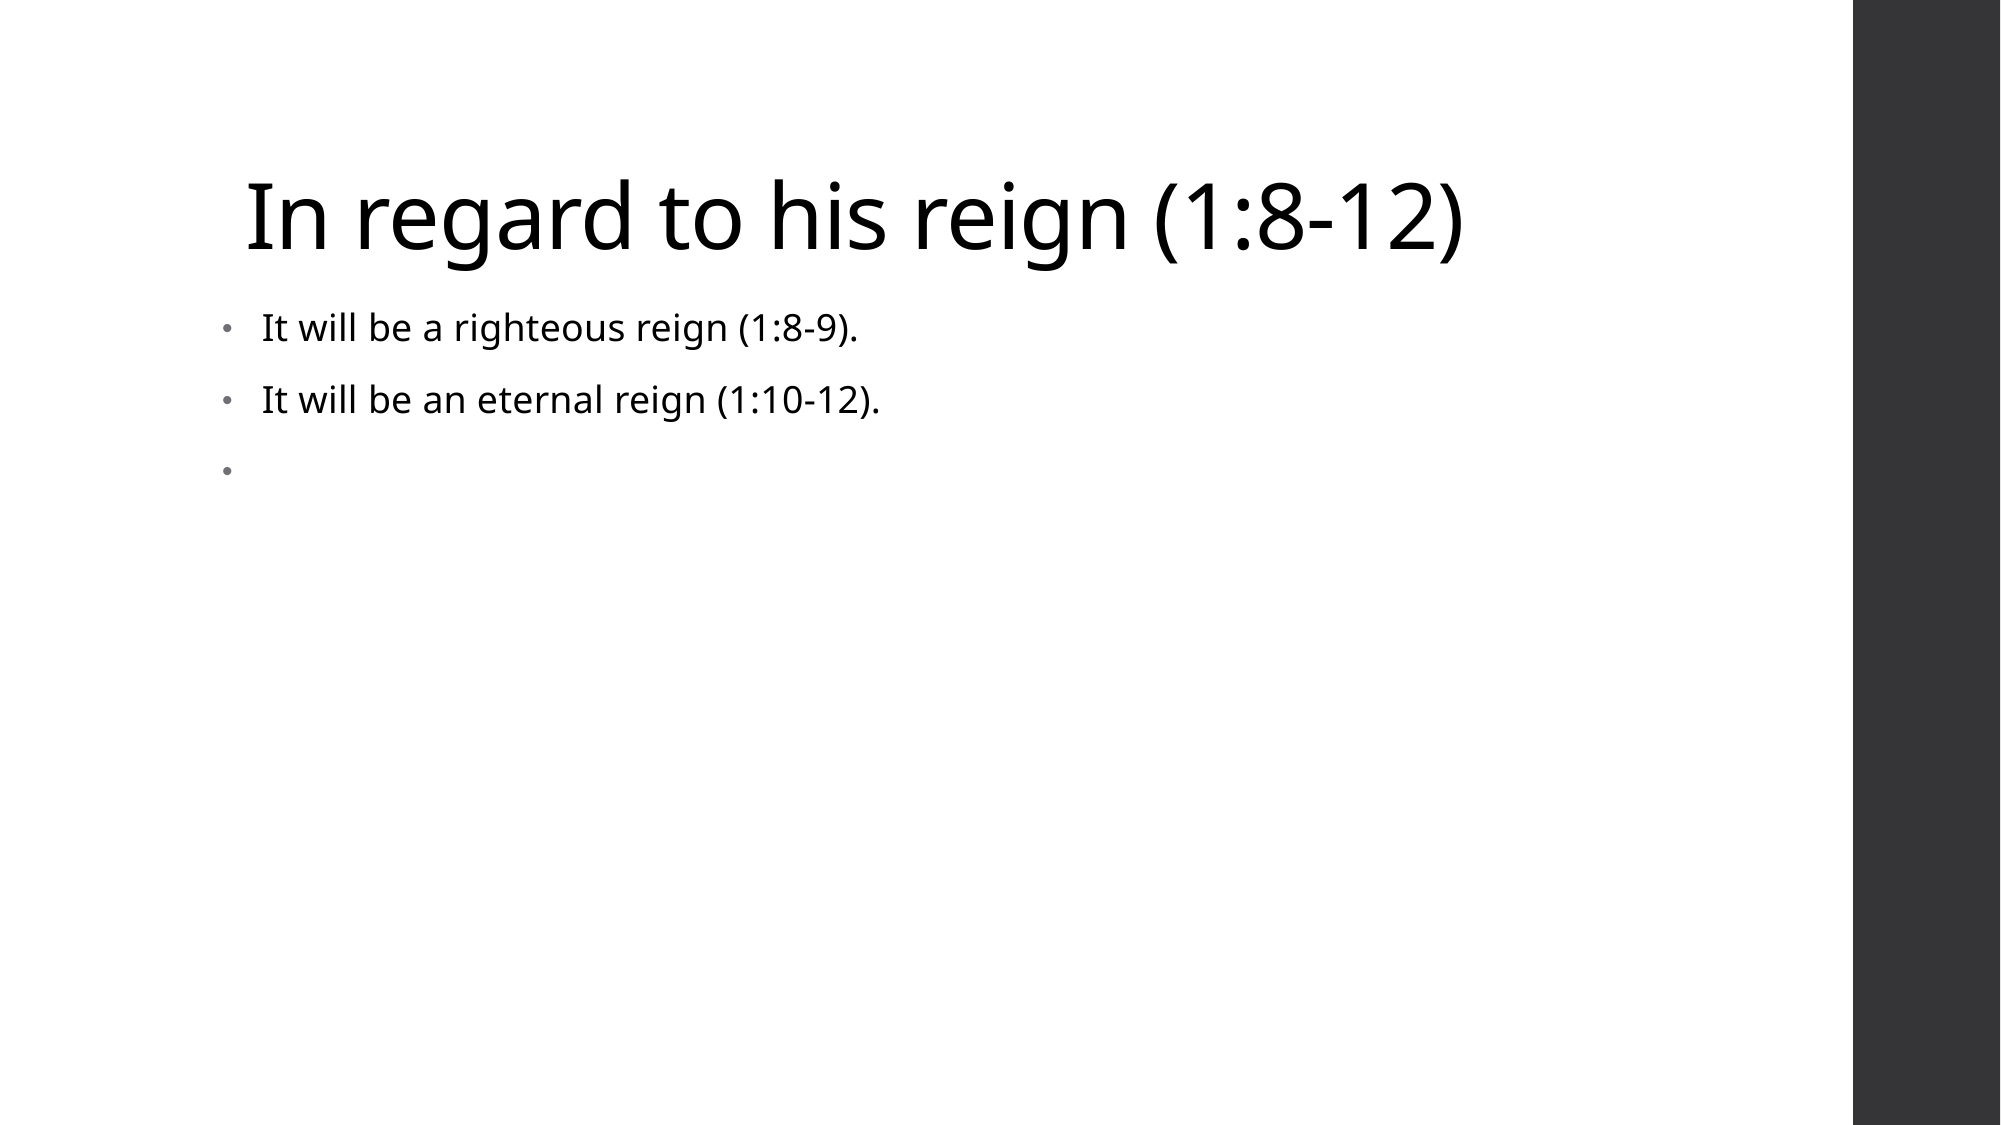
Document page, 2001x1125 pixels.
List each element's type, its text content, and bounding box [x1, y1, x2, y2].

title In regard to his reign (1:8-12) [206, 60, 1797, 278]
list It will be a righteous reign (1:8-9). It will be an eternal reign (1:10-12). [206, 299, 1617, 1014]
